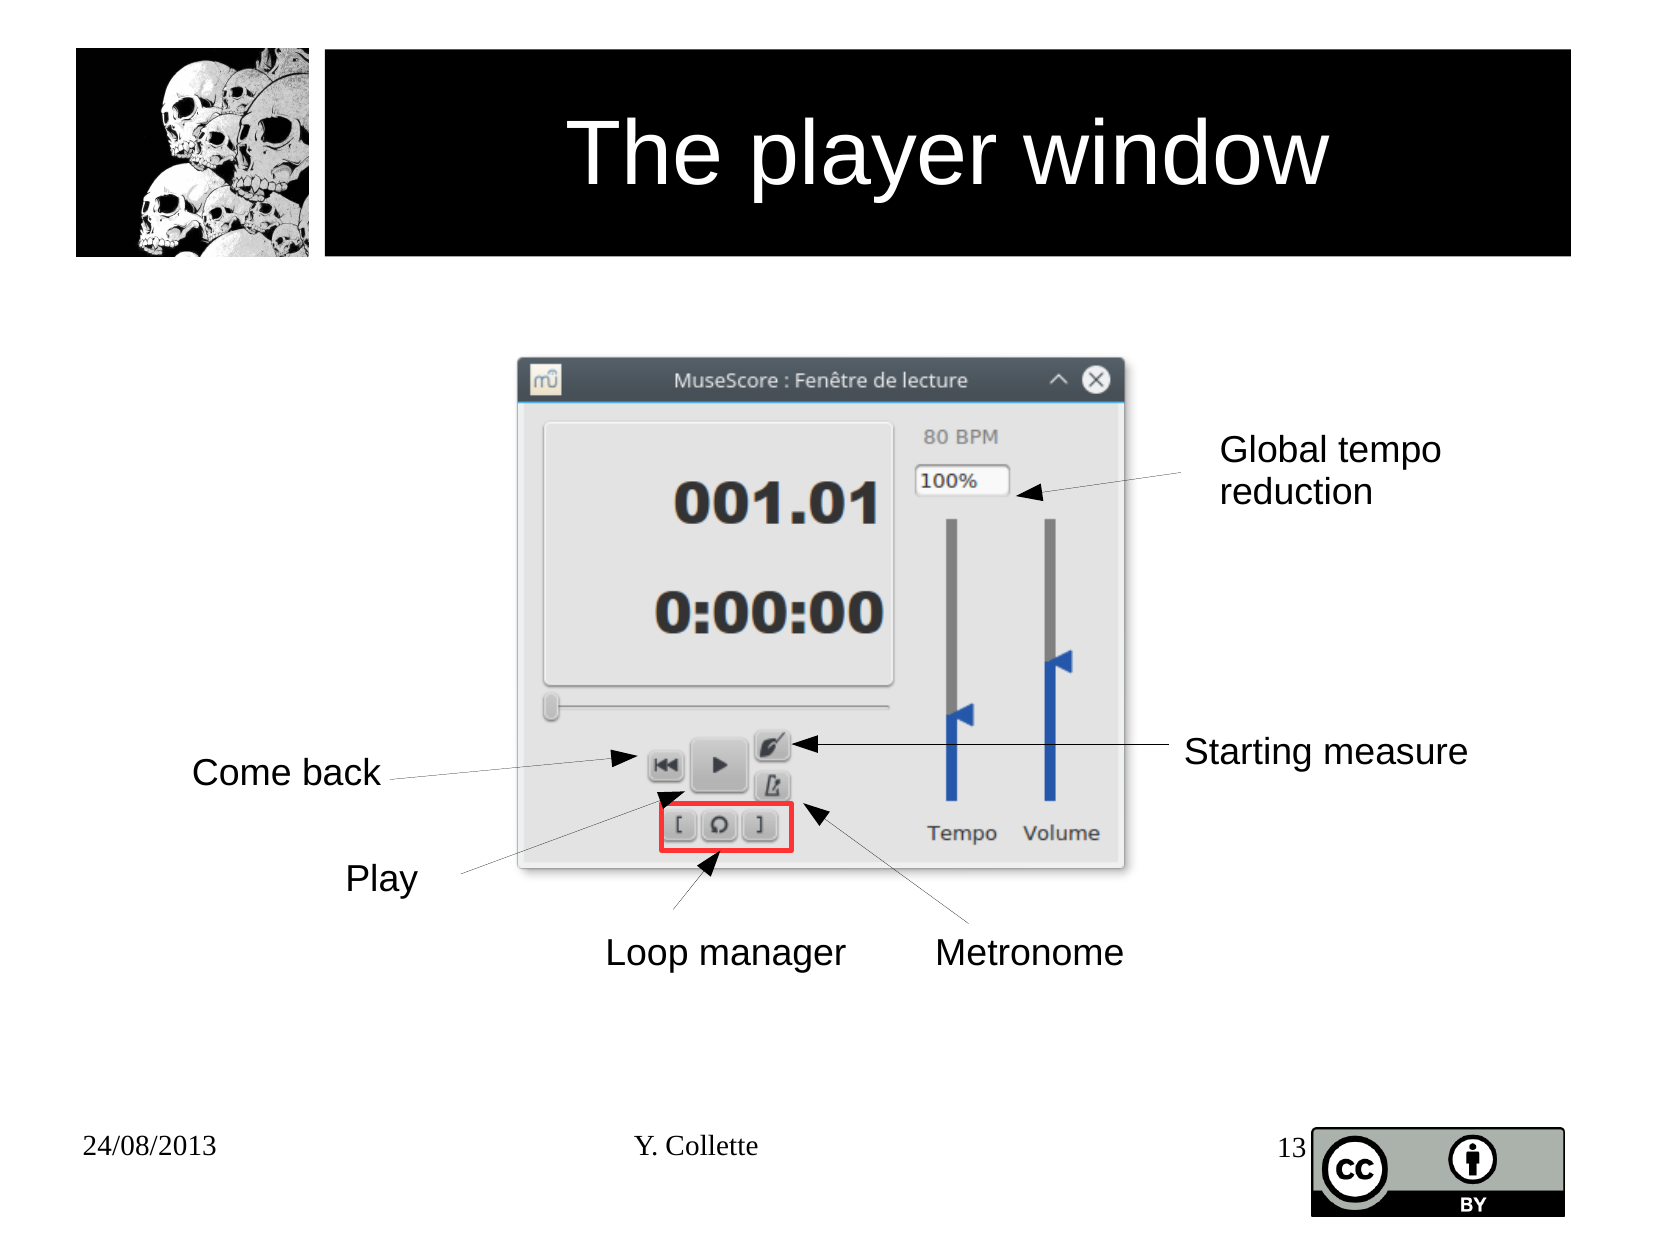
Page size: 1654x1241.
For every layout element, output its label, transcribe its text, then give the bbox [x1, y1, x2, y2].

text_box Play [330, 850, 461, 908]
picture [507, 802, 714, 889]
picture [664, 806, 789, 848]
text_box Loop manager [590, 923, 863, 981]
text_box Metronome [920, 923, 1145, 981]
picture [76, 48, 309, 257]
text_box Starting measure [1169, 722, 1524, 780]
title The player window [324, 49, 1571, 257]
picture [507, 347, 1145, 889]
text_box Come back [177, 744, 544, 801]
picture [1311, 1127, 1565, 1217]
text_box Global tempo reduction [1204, 420, 1571, 520]
